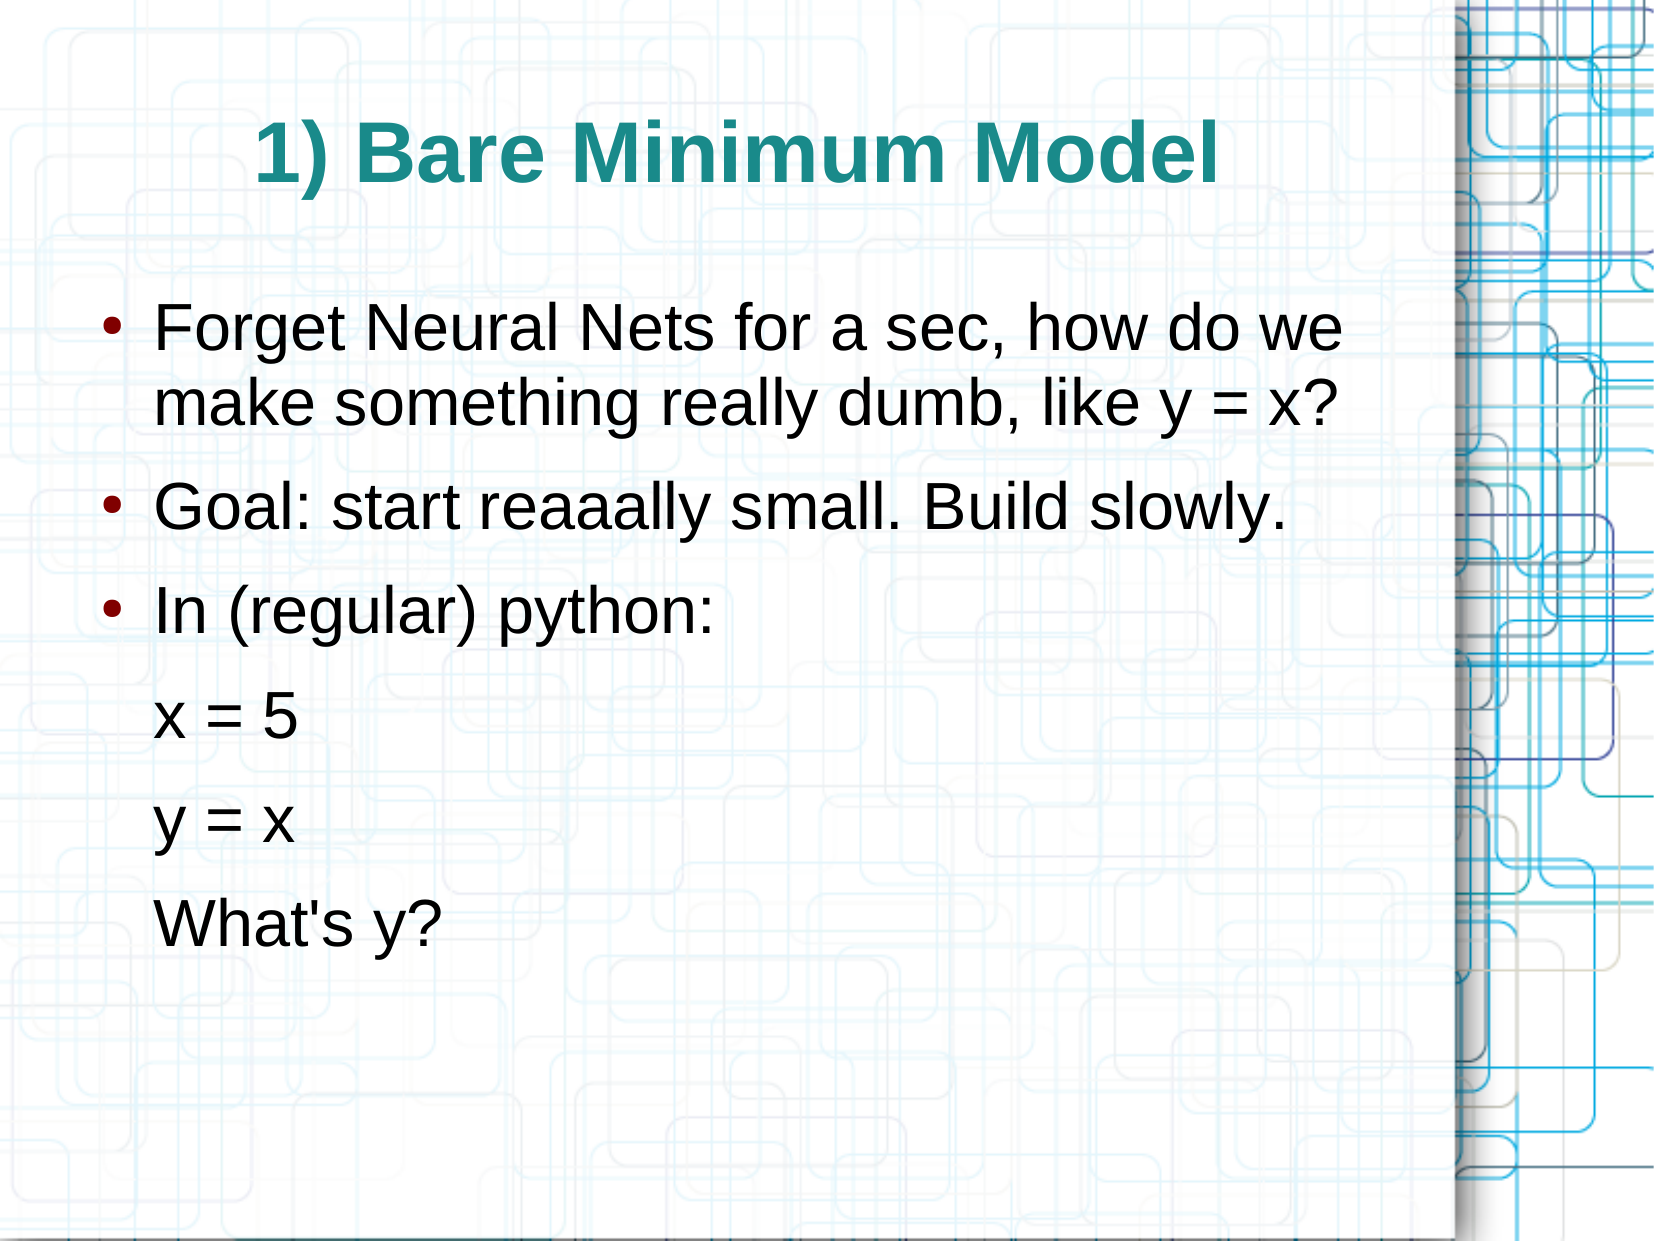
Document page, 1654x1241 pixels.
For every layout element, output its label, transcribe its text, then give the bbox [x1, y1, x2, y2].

title 1) Bare Minimum Model [59, 49, 1418, 257]
picture [0, 0, 1654, 1241]
list Forget Neural Nets for a sec, how do we make something really dumb, like y = x? Goal: start reaaally small. Build slowly. In (regular) python: x = 5 y = x What's y? [82, 290, 1418, 1109]
